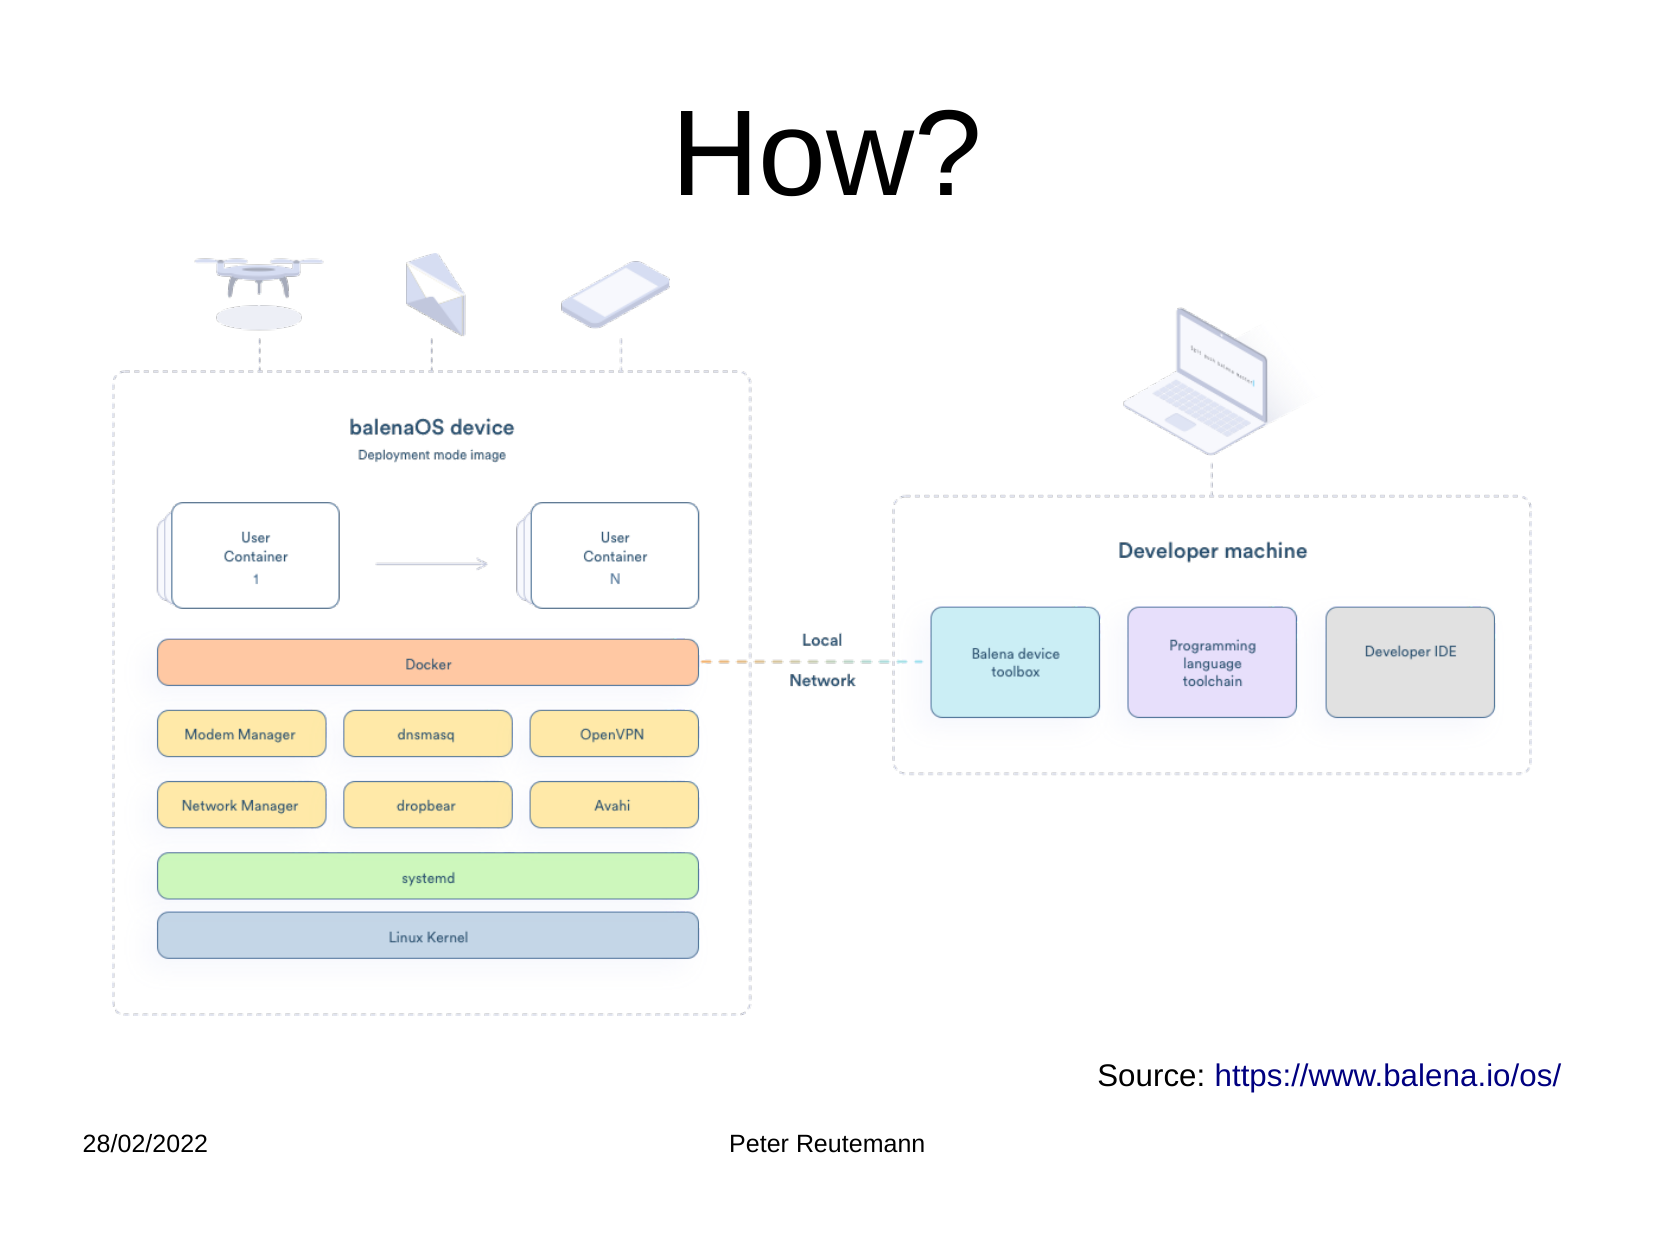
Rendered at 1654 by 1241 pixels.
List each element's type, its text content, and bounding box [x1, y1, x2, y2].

title How? [82, 49, 1571, 257]
text_box Source: https://www.balena.io/os/ [986, 1051, 1577, 1101]
picture [112, 253, 1532, 1016]
